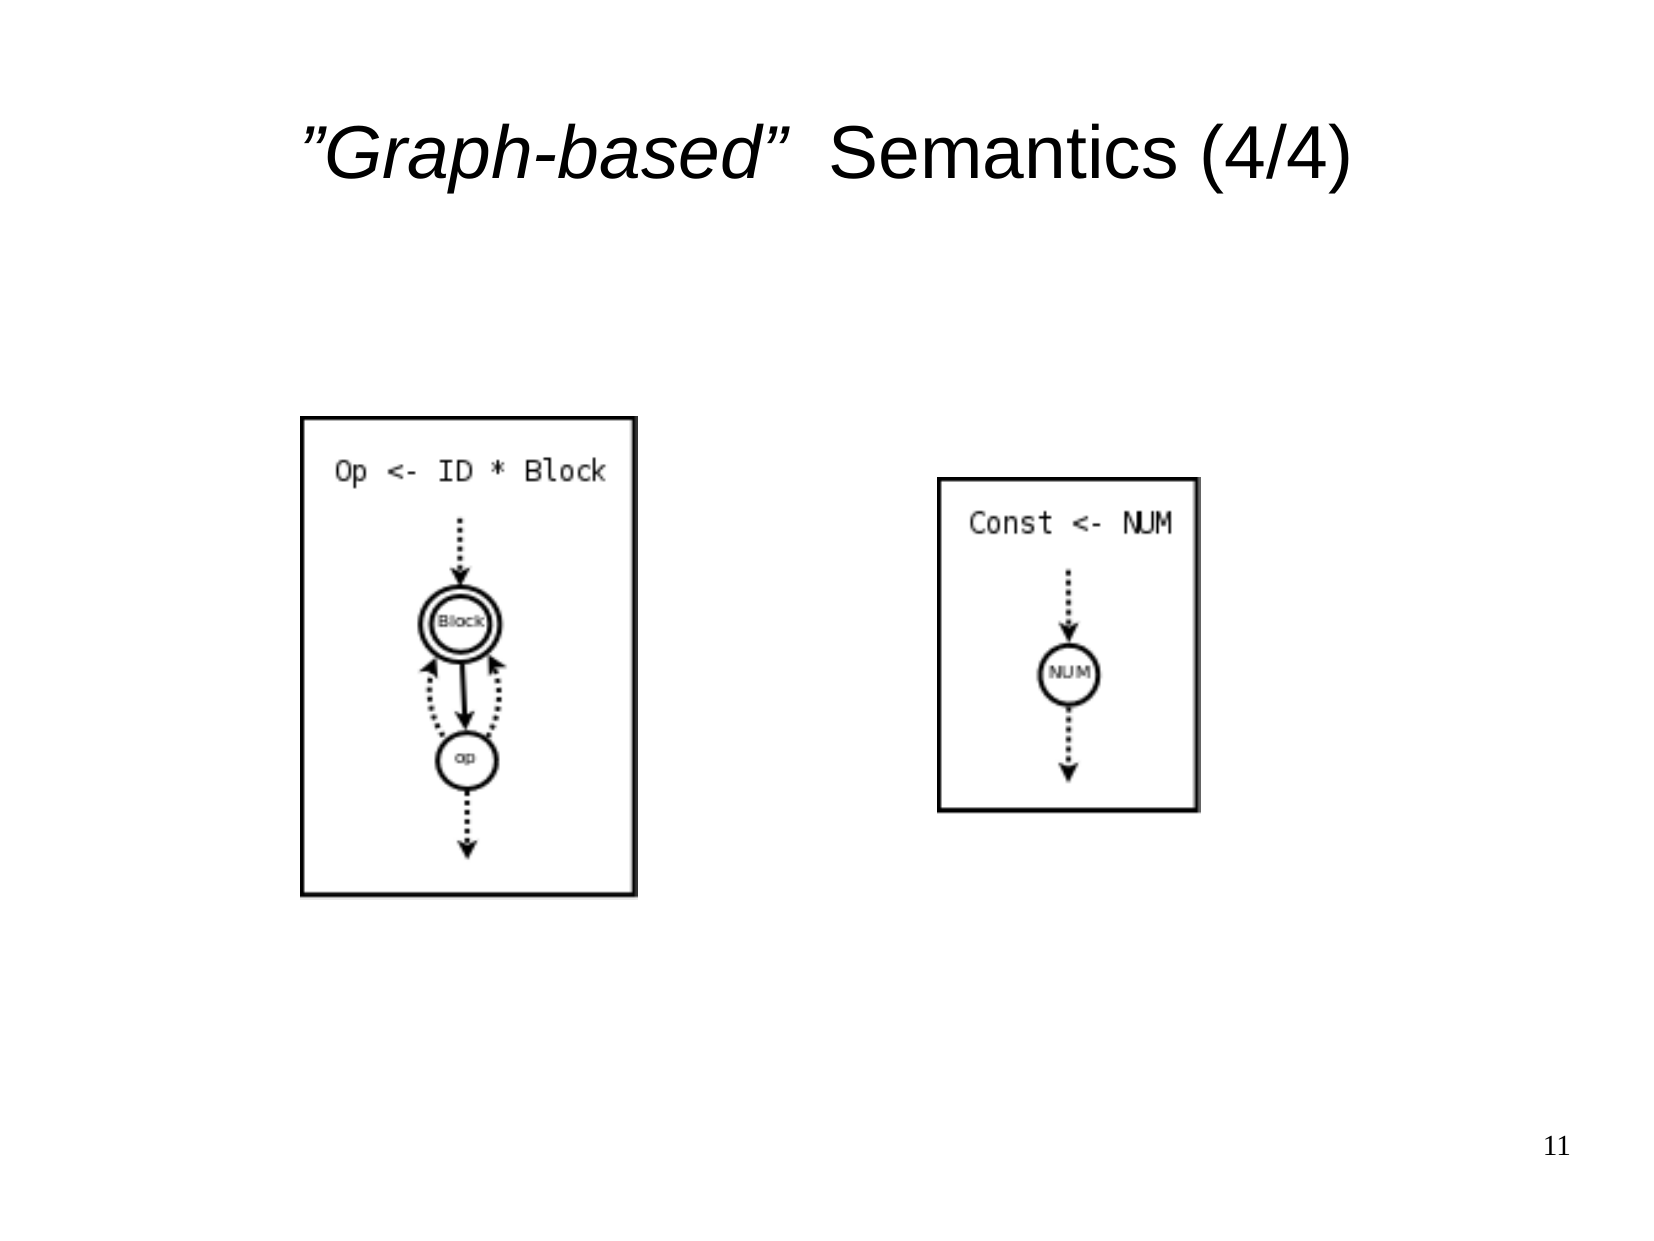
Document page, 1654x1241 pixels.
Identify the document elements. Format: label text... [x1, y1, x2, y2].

picture [300, 416, 638, 901]
picture [937, 477, 1201, 816]
title ”Graph-based” Semantics (4/4) [82, 49, 1571, 257]
